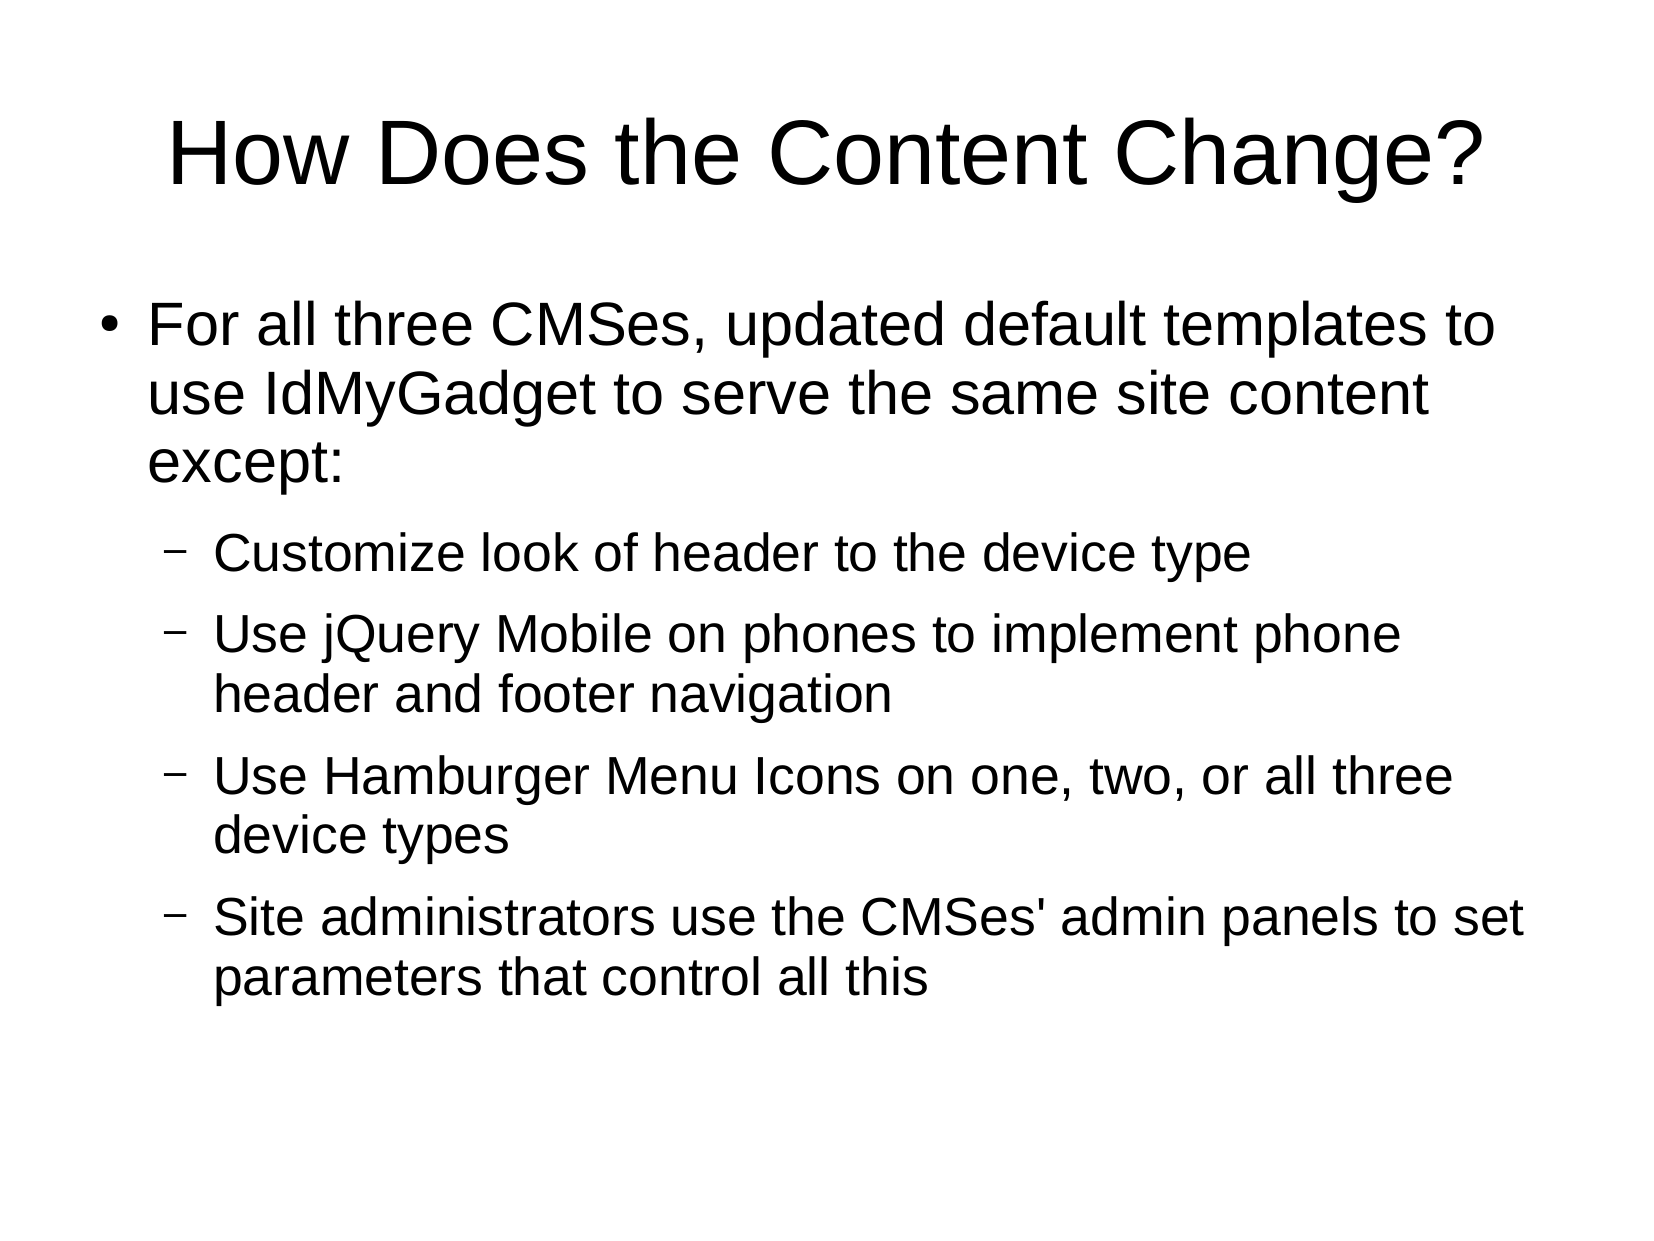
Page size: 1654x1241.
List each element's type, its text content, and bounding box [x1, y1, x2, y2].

list For all three CMSes, updated default templates to use IdMyGadget to serve the same site content except: Customize look of header to the device type Use jQuery Mobile on phones to implement phone header and footer navigation Use Hamburger Menu Icons on one, two, or all three device types Site administrators use the CMSes' admin panels to set parameters that control all this [82, 290, 1571, 1010]
title How Does the Content Change? [82, 49, 1571, 257]
